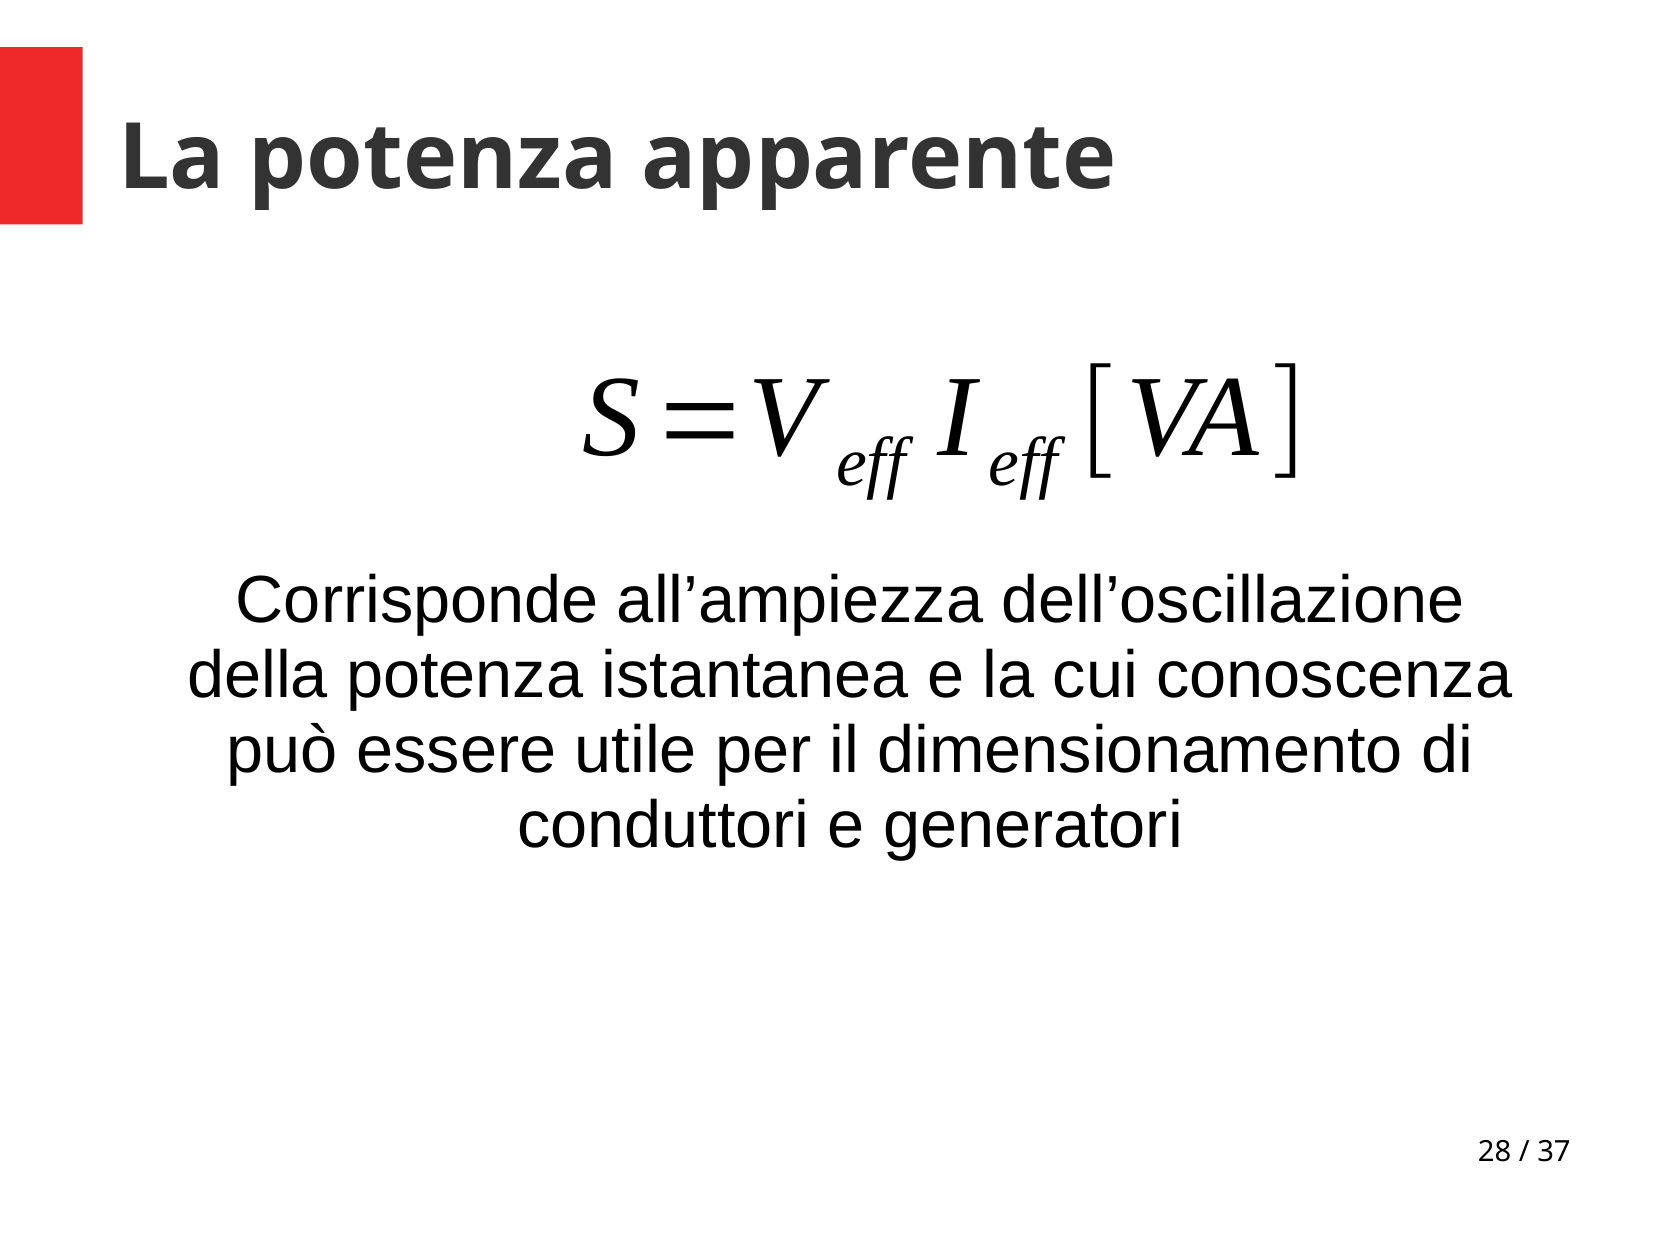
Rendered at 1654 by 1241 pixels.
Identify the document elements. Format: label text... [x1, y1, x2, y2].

chart [553, 354, 1332, 500]
title La potenza apparente [118, 49, 1571, 257]
text_box Corrisponde all’ampiezza dell’oscillazione della potenza istantanea e la cui conoscenza può essere utile per il dimensionamento di conduttori e generatori [165, 555, 1536, 869]
